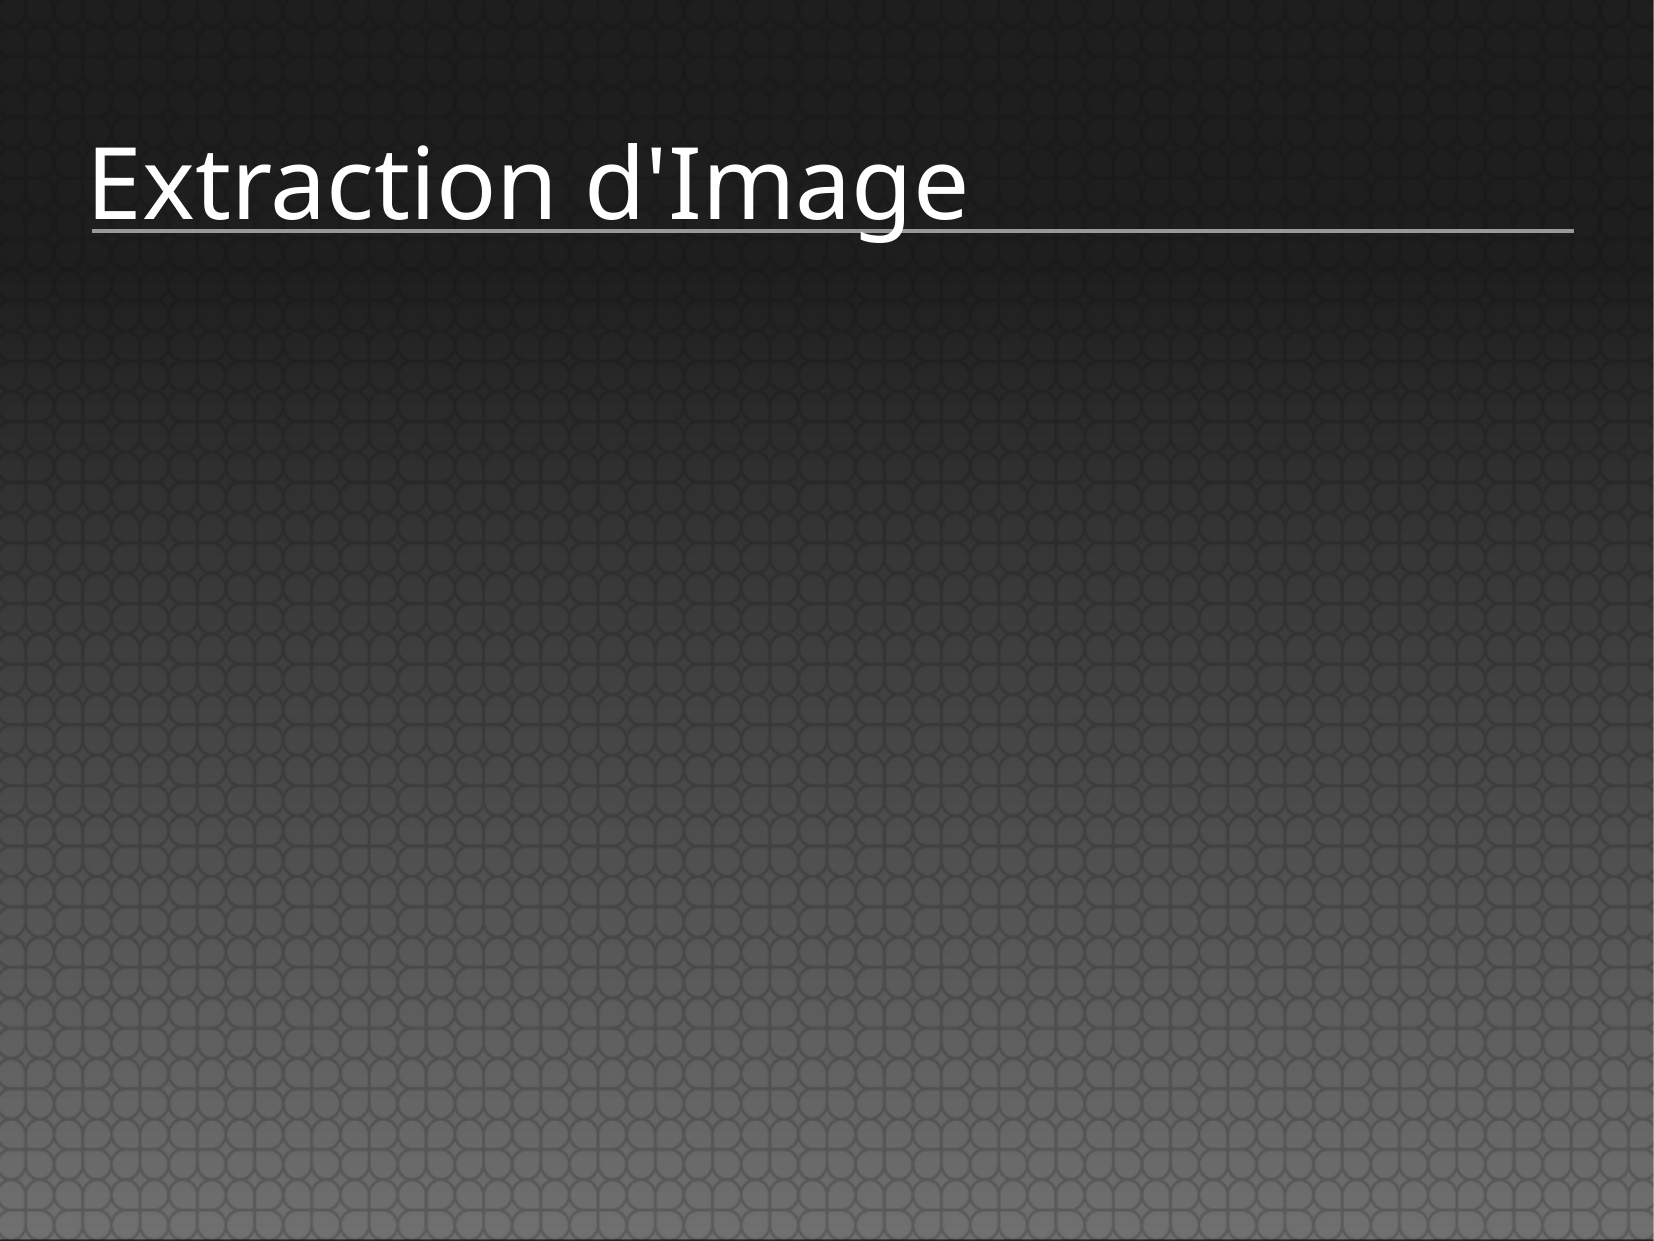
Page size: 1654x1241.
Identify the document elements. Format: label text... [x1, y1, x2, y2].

title Extraction d'Image [86, 112, 1576, 249]
picture [0, 0, 1654, 1241]
